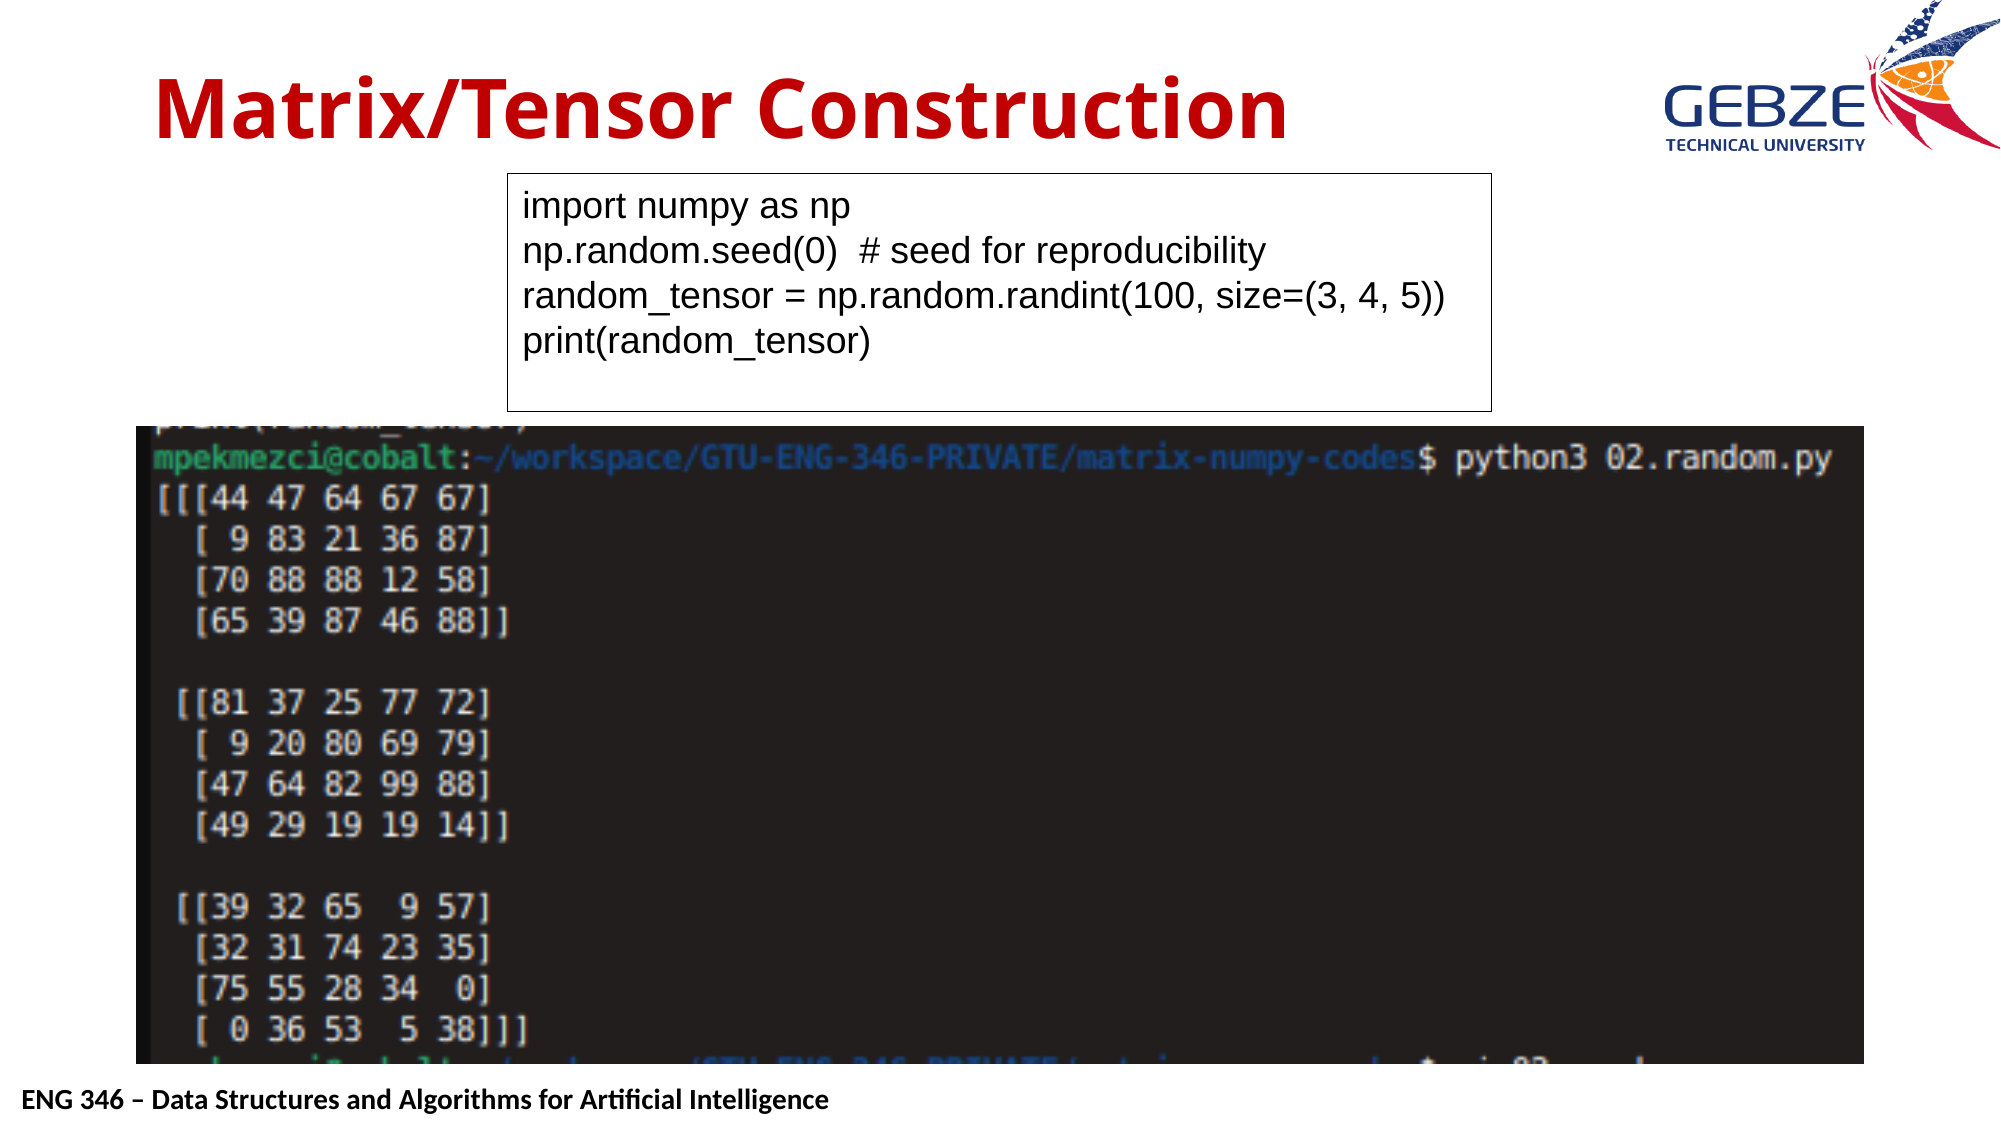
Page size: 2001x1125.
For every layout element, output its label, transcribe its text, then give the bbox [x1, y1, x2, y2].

title Matrix/Tensor Construction [137, 59, 1650, 165]
picture [1665, 0, 2001, 151]
text_box import numpy as np np.random.seed(0) # seed for reproducibility random_tensor = np.random.randint(100, size=(3, 4, 5)) print(random_tensor) [507, 173, 1492, 412]
picture [136, 426, 1864, 1064]
